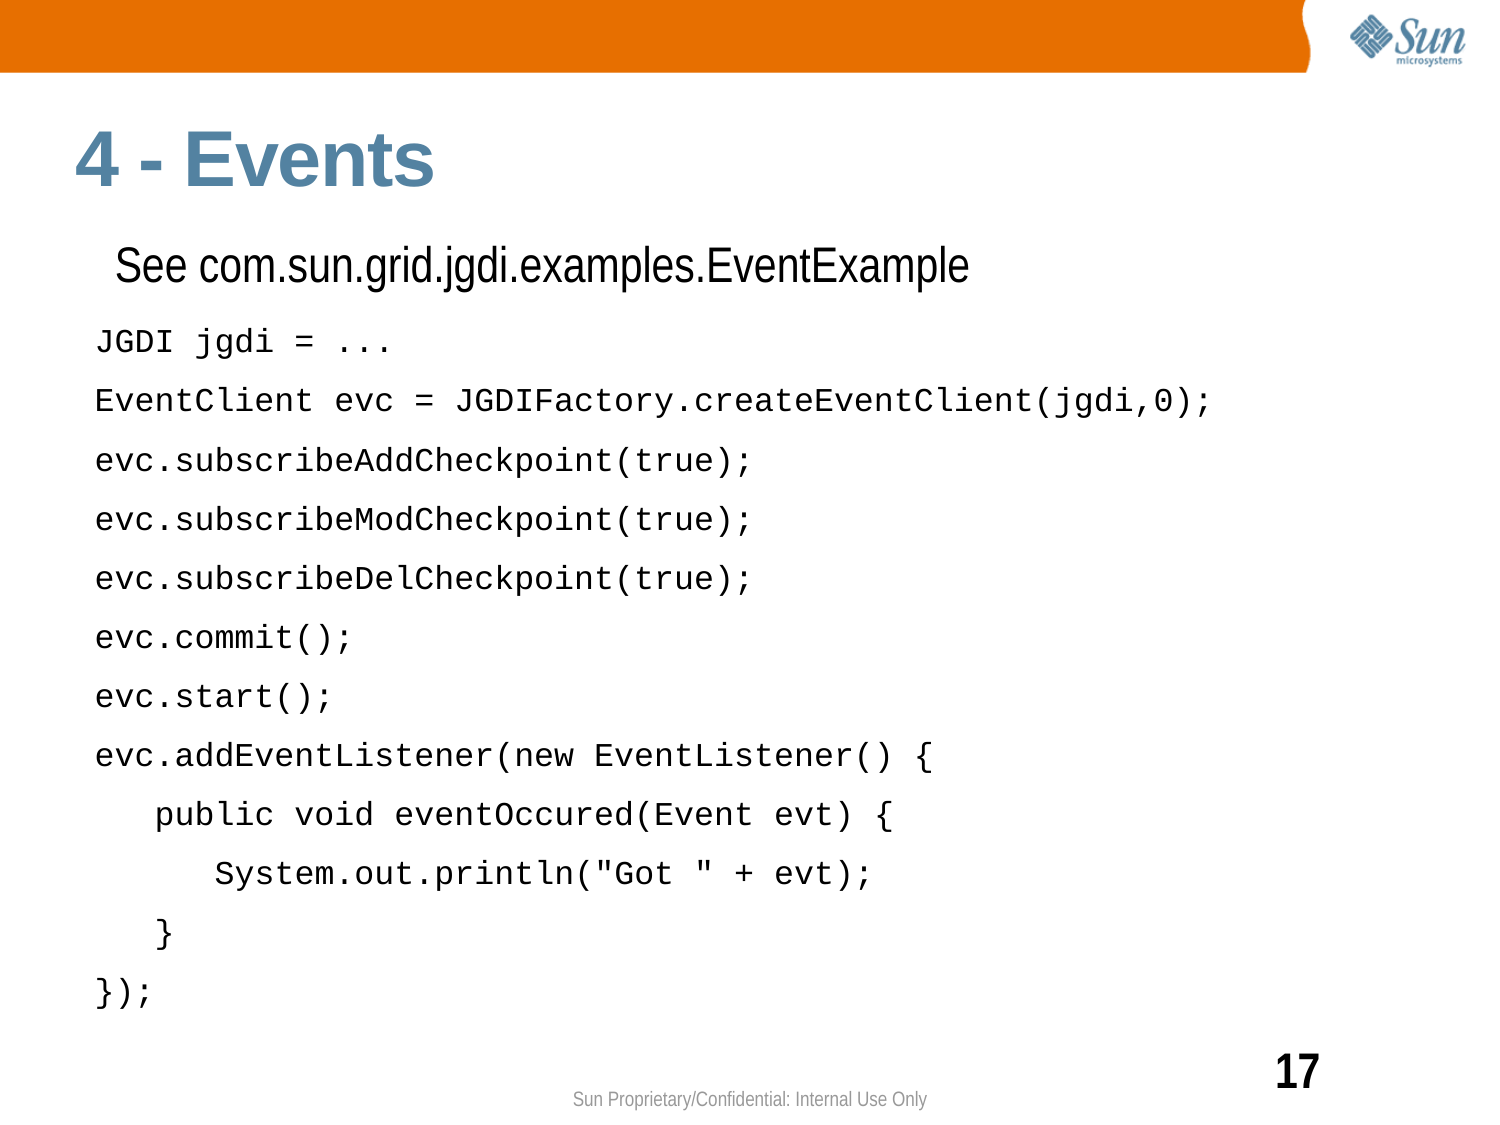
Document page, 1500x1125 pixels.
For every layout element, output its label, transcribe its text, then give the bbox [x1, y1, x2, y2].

list JGDI jgdi = ... EventClient evc = JGDIFactory.createEventClient(jgdi,0); evc.subscribeAddCheckpoint(true); evc.subscribeModCheckpoint(true); evc.subscribeDelCheckpoint(true); evc.commit(); evc.start(); evc.addEventListener(new EventListener() { public void eventOccured(Event evt) { System.out.println("Got " + evt); } }); [75, 262, 1412, 1125]
picture [0, 0, 1500, 75]
title 4 - Events [75, 122, 1438, 228]
text_box See com.sun.grid.jgdi.examples.EventExample [95, 243, 1276, 300]
